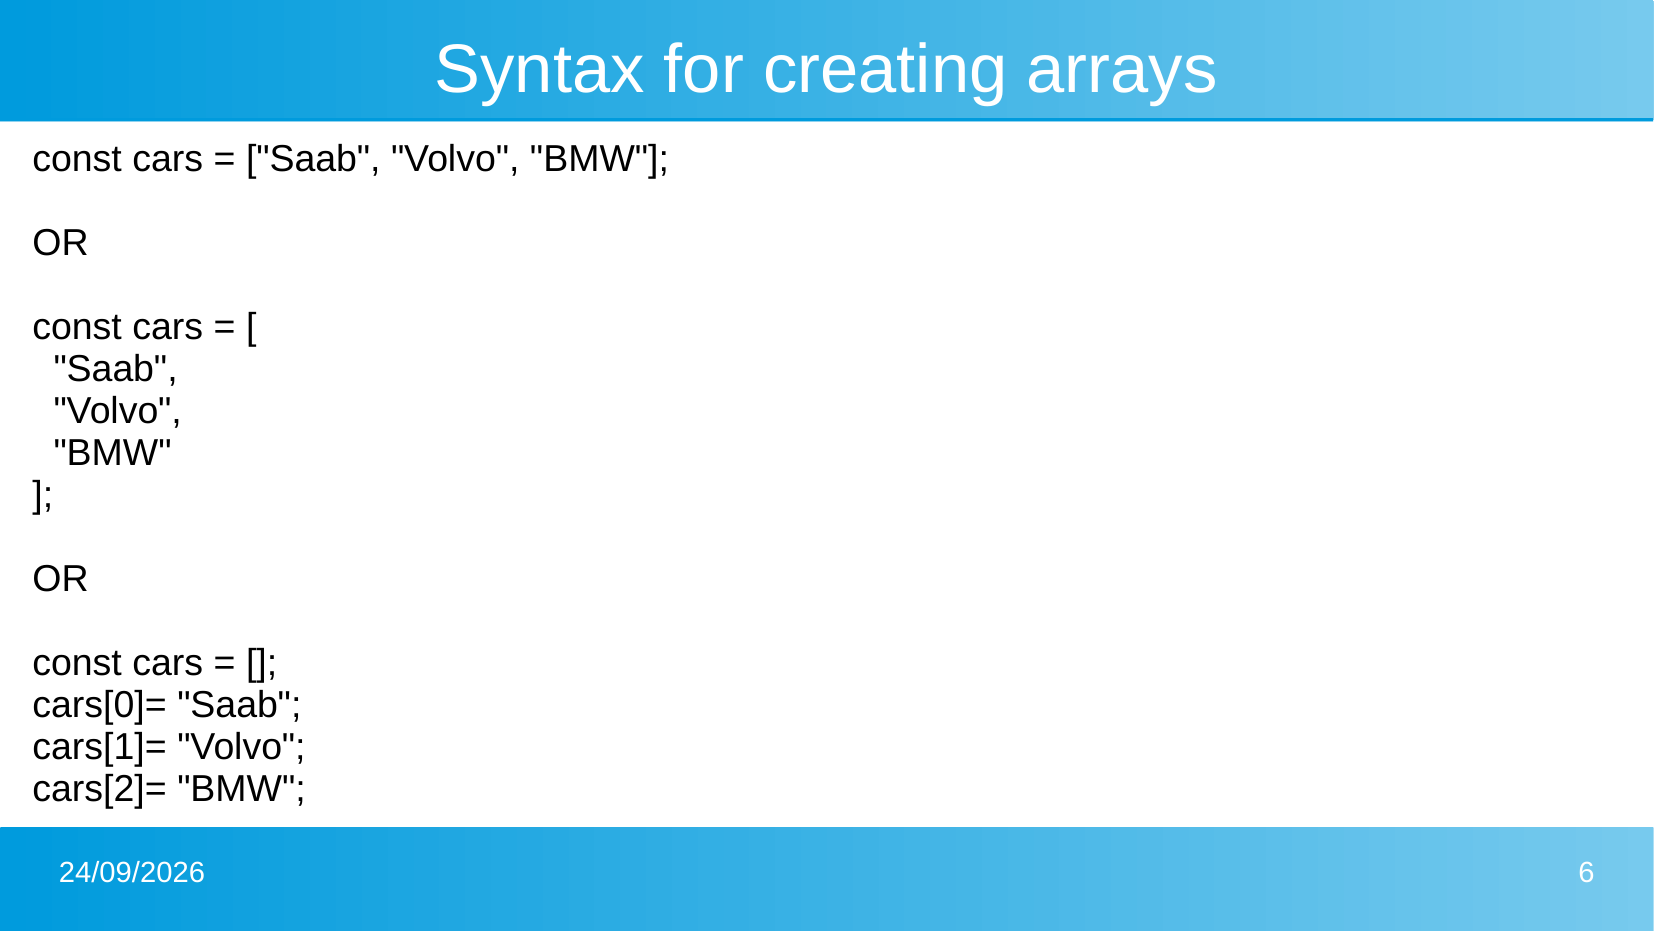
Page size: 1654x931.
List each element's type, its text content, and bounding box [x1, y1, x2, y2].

title Syntax for creating arrays [59, 29, 1595, 108]
text_box const cars = ["Saab", "Volvo", "BMW"]; OR const cars = [ "Saab", "Volvo", "BMW" ]; OR const cars = []; cars[0]= "Saab"; cars[1]= "Volvo"; cars[2]= "BMW"; [17, 129, 1495, 817]
